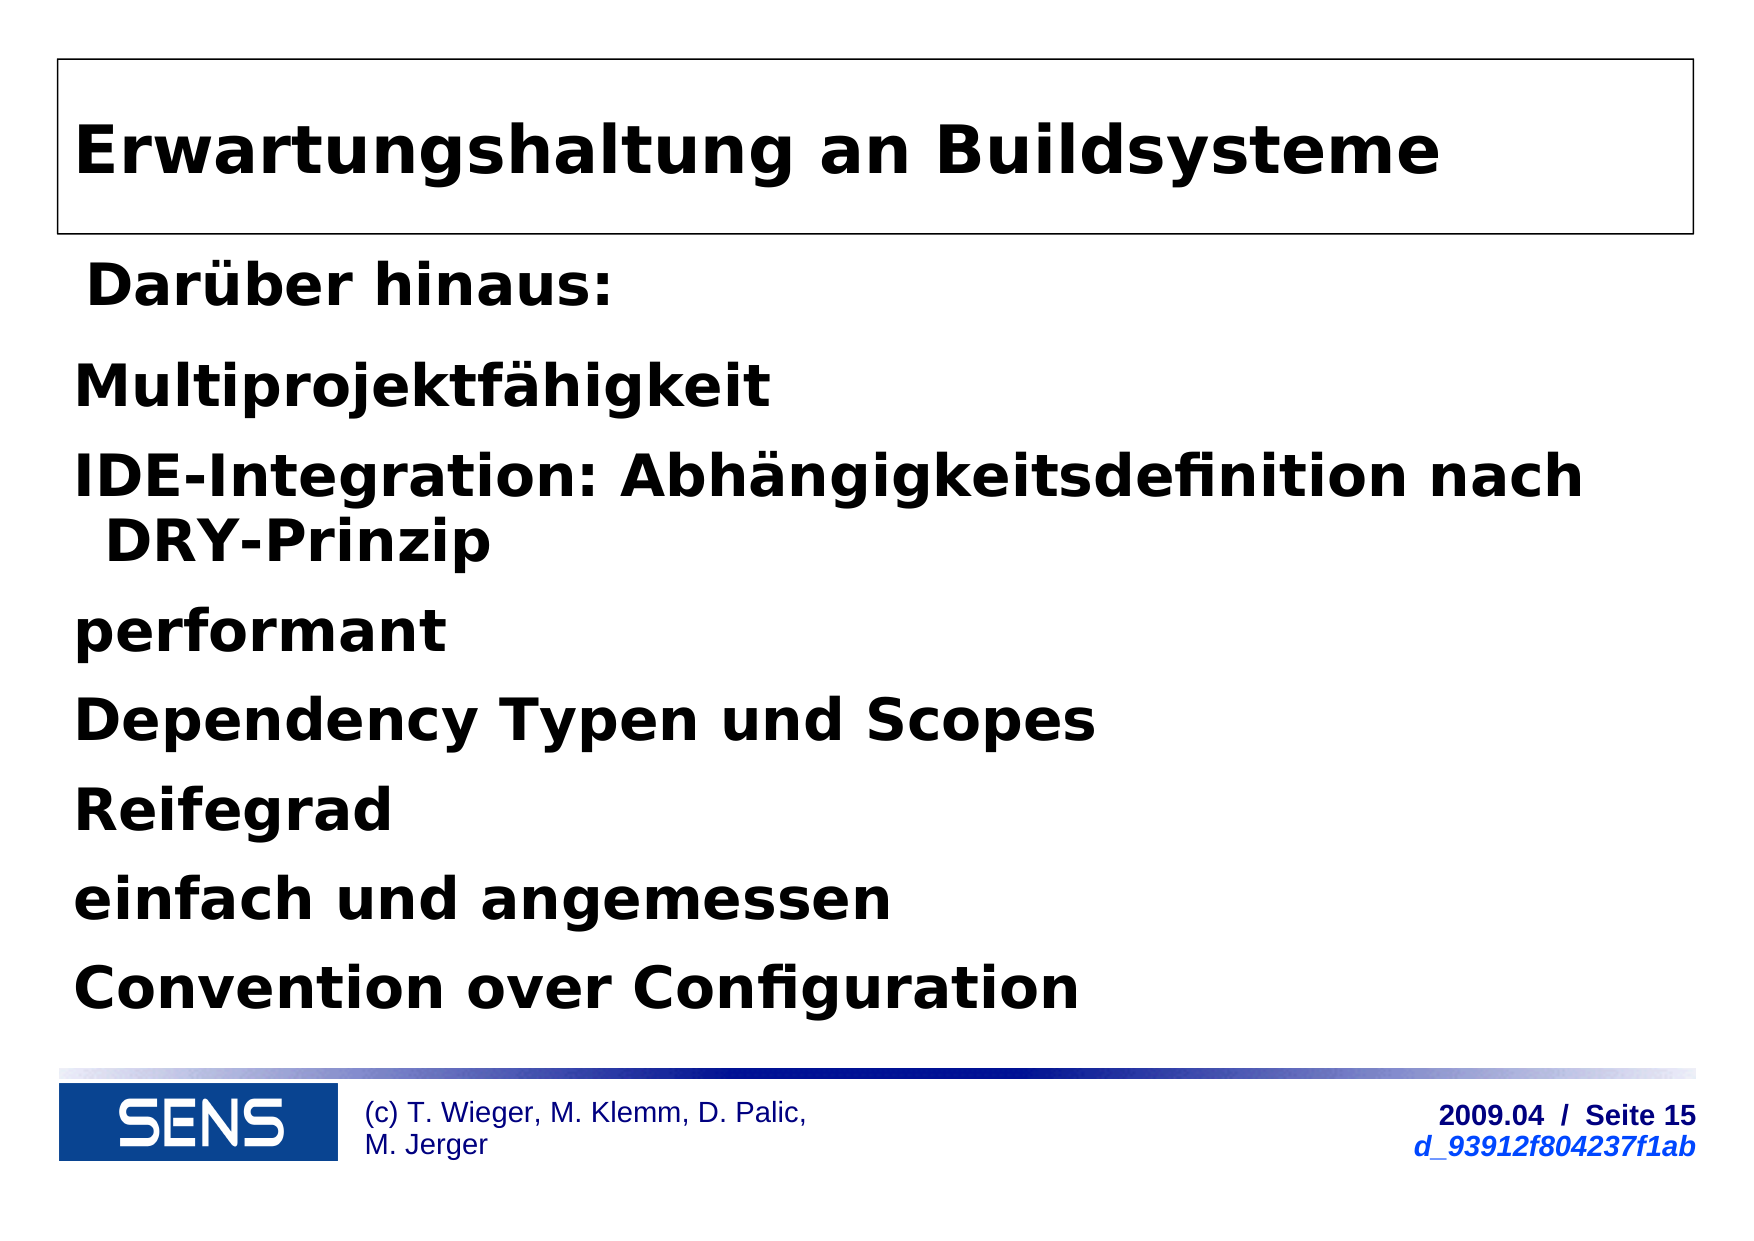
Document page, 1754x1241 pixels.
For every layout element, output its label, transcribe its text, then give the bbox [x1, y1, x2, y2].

list Darüber hinaus: Multiprojektfähigkeit IDE-Integration: Abhängigkeitsdefinition nach DRY-Prinzip performant Dependency Typen und Scopes Reifegrad einfach und angemessen Convention over Configuration [73, 250, 1696, 1022]
title Erwartungshaltung an Buildsysteme [73, 61, 1693, 241]
picture [59, 1068, 1696, 1079]
picture [59, 1083, 338, 1161]
